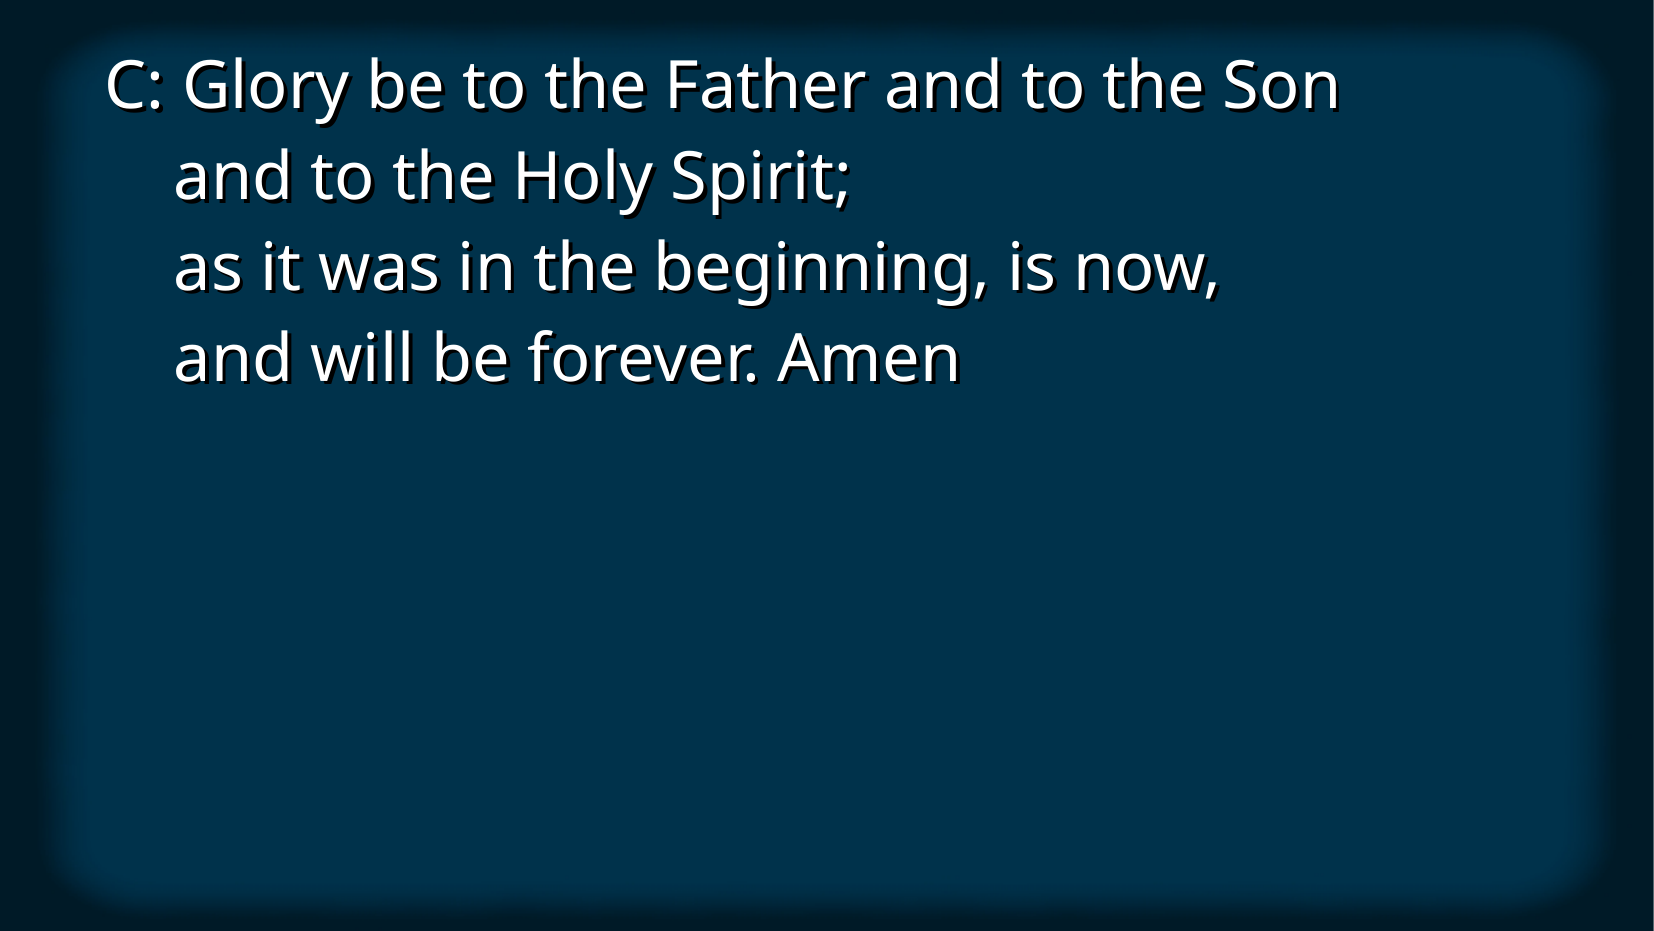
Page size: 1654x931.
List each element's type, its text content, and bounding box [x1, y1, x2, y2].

picture [0, 0, 1654, 931]
text_box C: Glory be to the Father and to the Son and to the Holy Spirit; as it was in the beginning, is now, and will be forever. Amen [90, 30, 1591, 400]
